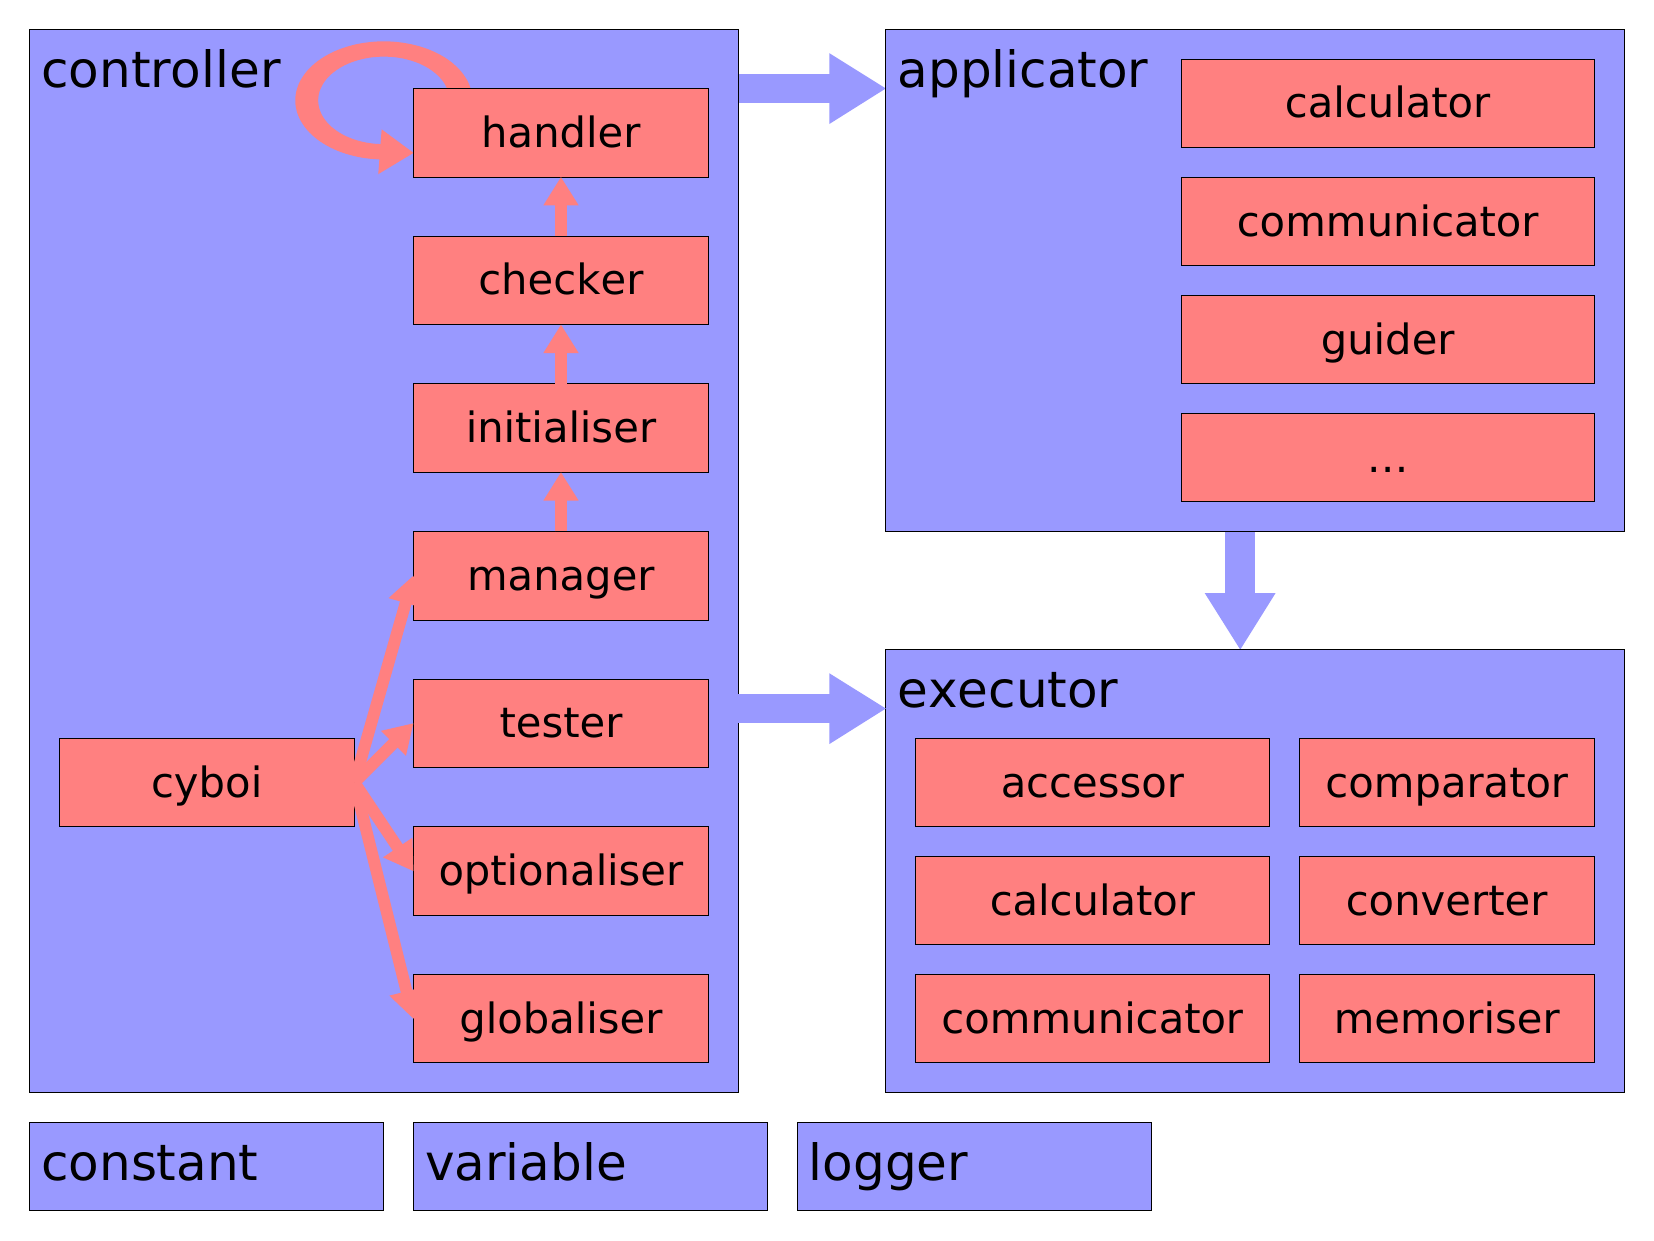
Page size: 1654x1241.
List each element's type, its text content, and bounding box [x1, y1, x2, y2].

text_box … [1181, 413, 1595, 502]
text_box communicator [1181, 177, 1595, 266]
text_box tester [413, 679, 709, 768]
text_box logger [797, 1122, 1152, 1211]
text_box cyboi [59, 738, 355, 827]
text_box guider [1181, 295, 1595, 384]
text_box calculator [915, 856, 1270, 945]
text_box globaliser [413, 974, 709, 1063]
text_box handler [413, 88, 709, 178]
text_box [295, 41, 471, 175]
text_box controller [29, 29, 739, 1093]
text_box communicator [915, 974, 1270, 1063]
text_box accessor [915, 738, 1270, 827]
text_box initialiser [413, 383, 709, 473]
text_box applicator [885, 29, 1625, 532]
text_box executor [885, 649, 1625, 1093]
text_box constant [29, 1122, 384, 1211]
text_box checker [413, 236, 709, 325]
text_box memoriser [1299, 974, 1595, 1063]
text_box comparator [1299, 738, 1595, 827]
text_box manager [413, 531, 709, 621]
text_box converter [1299, 856, 1595, 945]
text_box variable [413, 1122, 768, 1211]
text_box optionaliser [413, 826, 709, 916]
text_box calculator [1181, 59, 1595, 148]
